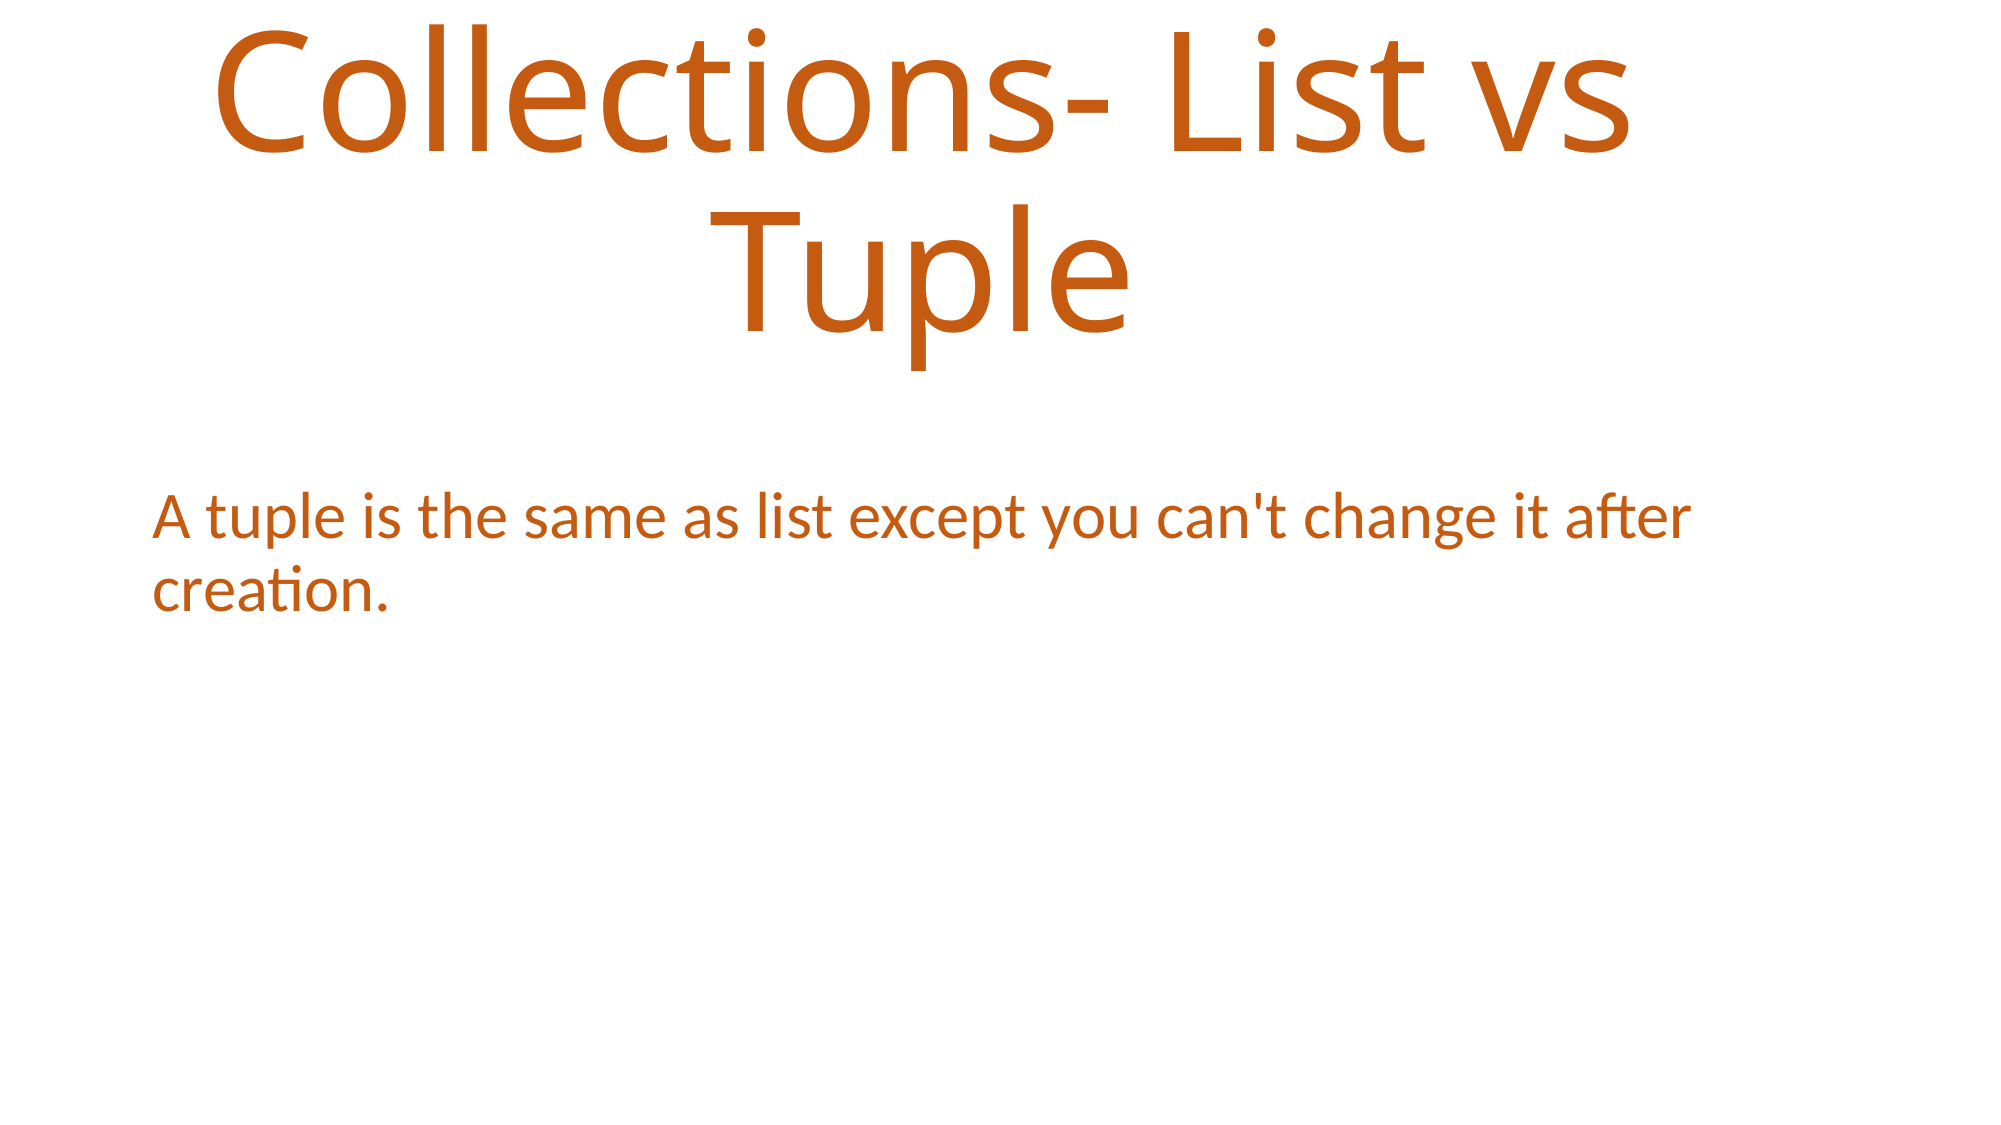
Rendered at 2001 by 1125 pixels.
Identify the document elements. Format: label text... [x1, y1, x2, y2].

list Collections- List vs Tuple A tuple is the same as list except you can't change it after creation. [137, 0, 1863, 1014]
